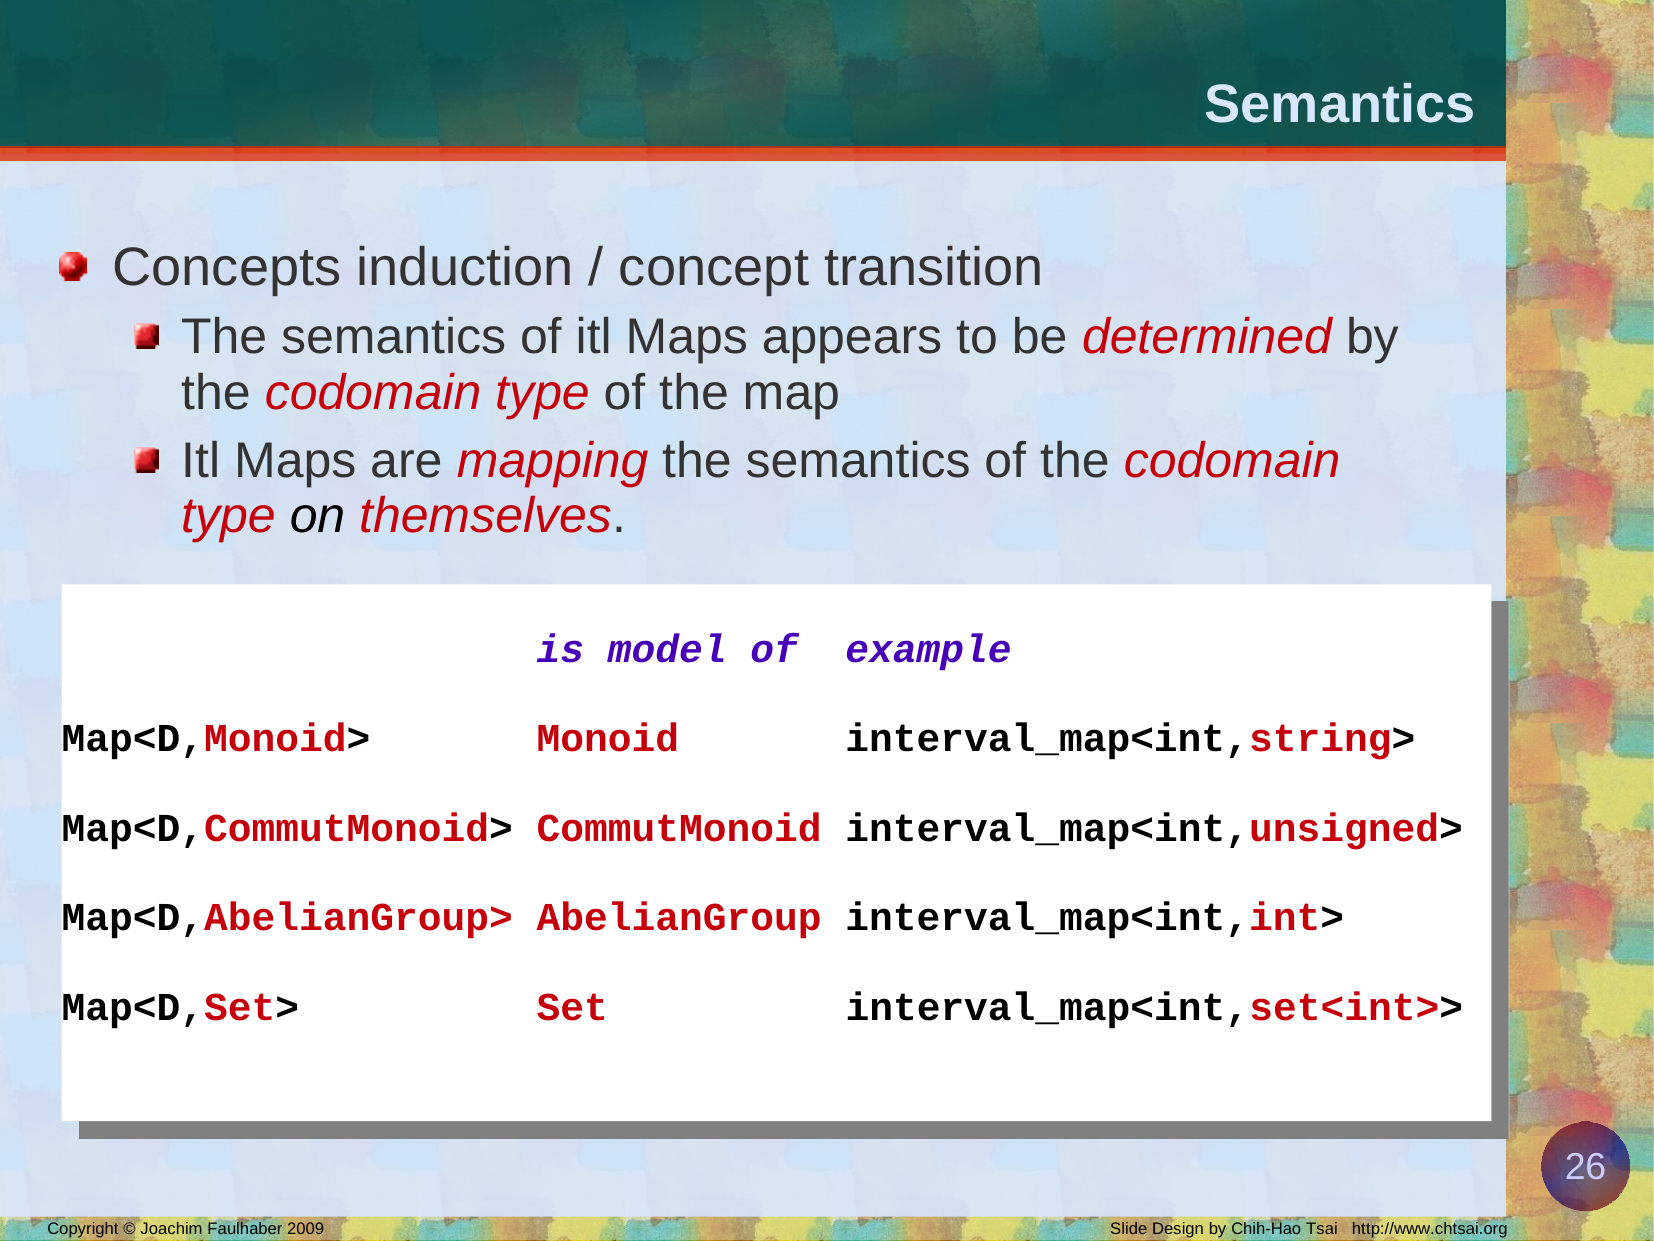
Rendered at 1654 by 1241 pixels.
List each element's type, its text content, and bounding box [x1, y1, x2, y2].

title Semantics [29, 59, 1477, 148]
text_box is model of example Map<D,Monoid> Monoid interval_map<int,string> Map<D,CommutMonoid> CommutMonoid interval_map<int,unsigned> Map<D,AbelianGroup> AbelianGroup interval_map<int,int> Map<D,Set> Set interval_map<int,set<int>> [61, 584, 1492, 1122]
list Concepts induction / concept transition The semantics of itl Maps appears to be determined by the codomain type of the map Itl Maps are mapping the semantics of the codomain type on themselves. [59, 236, 1418, 580]
